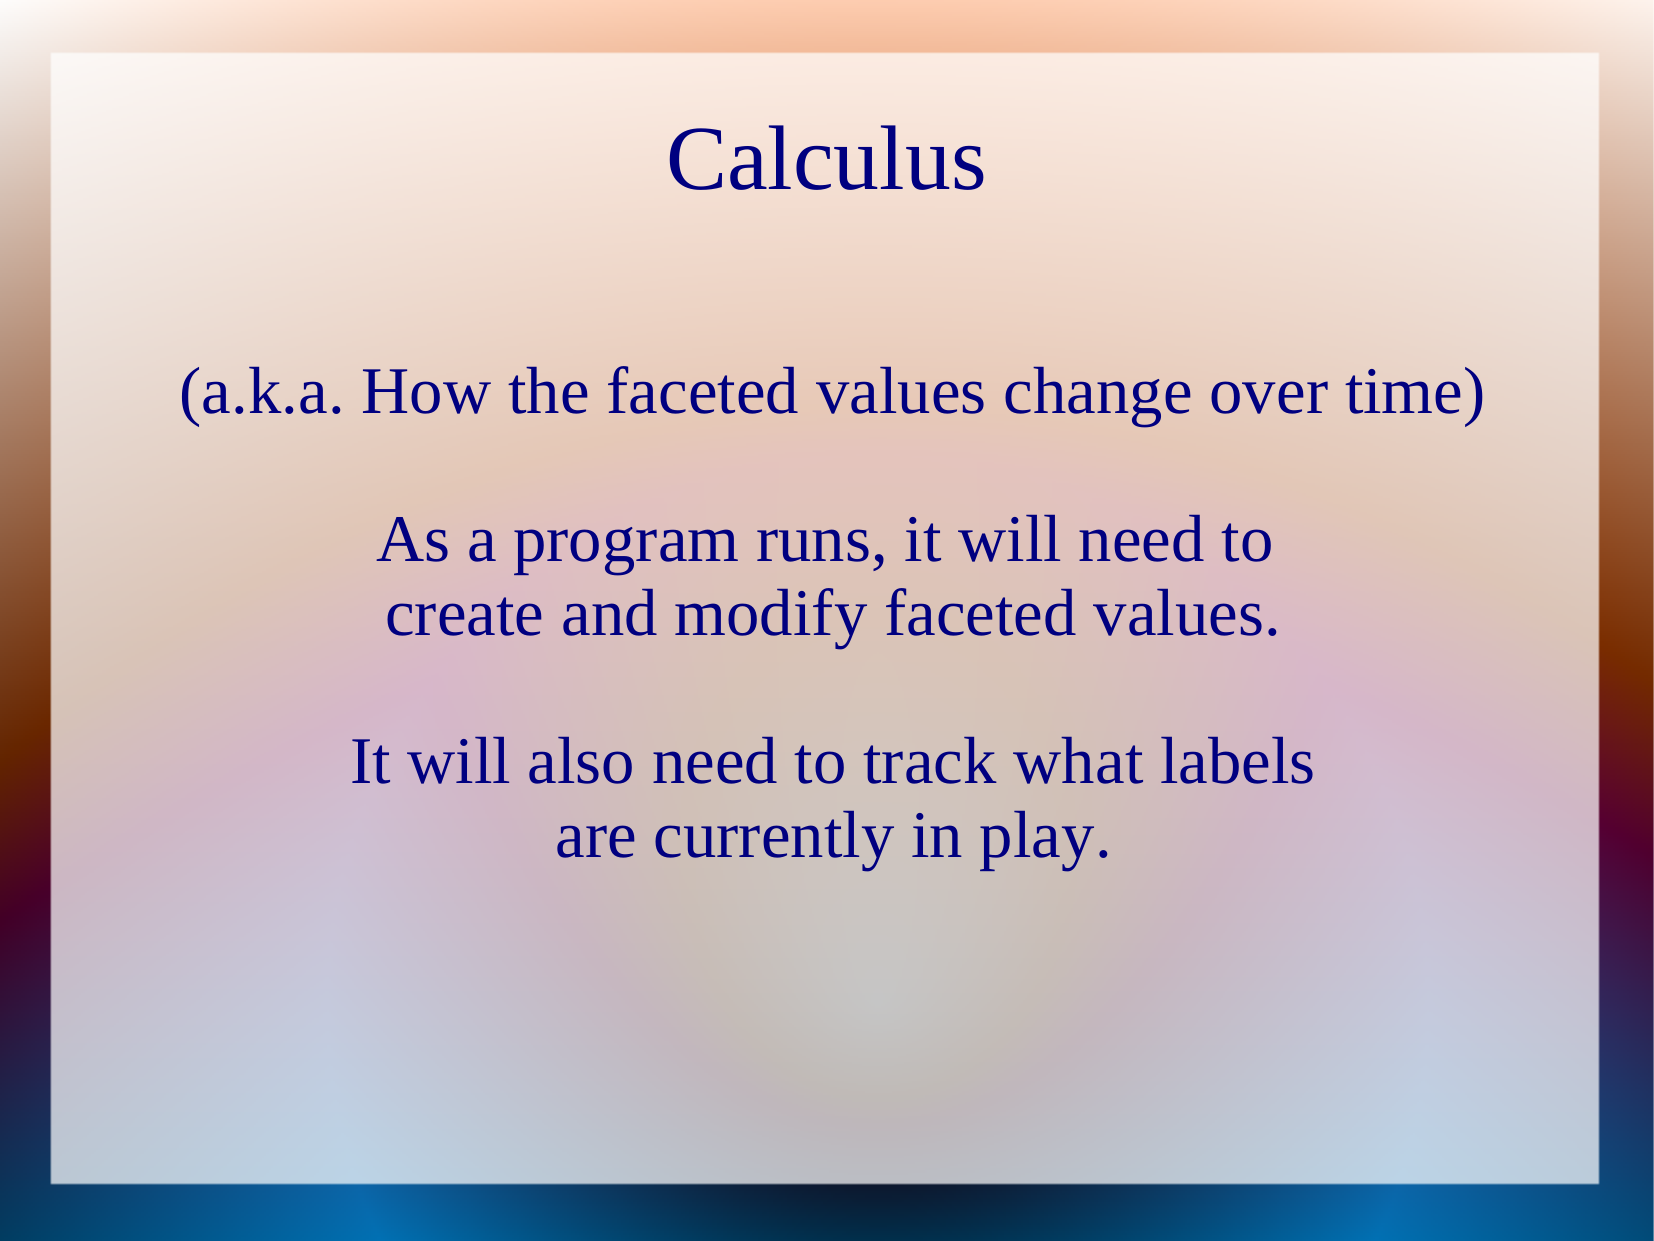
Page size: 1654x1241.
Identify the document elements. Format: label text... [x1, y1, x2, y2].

title Calculus [82, 55, 1571, 263]
picture [0, 0, 1654, 1241]
title (a.k.a. How the faceted values change over time) As a program runs, it will need to create and modify faceted values. It will also need to track what labels are currently in play. [90, 353, 1579, 872]
